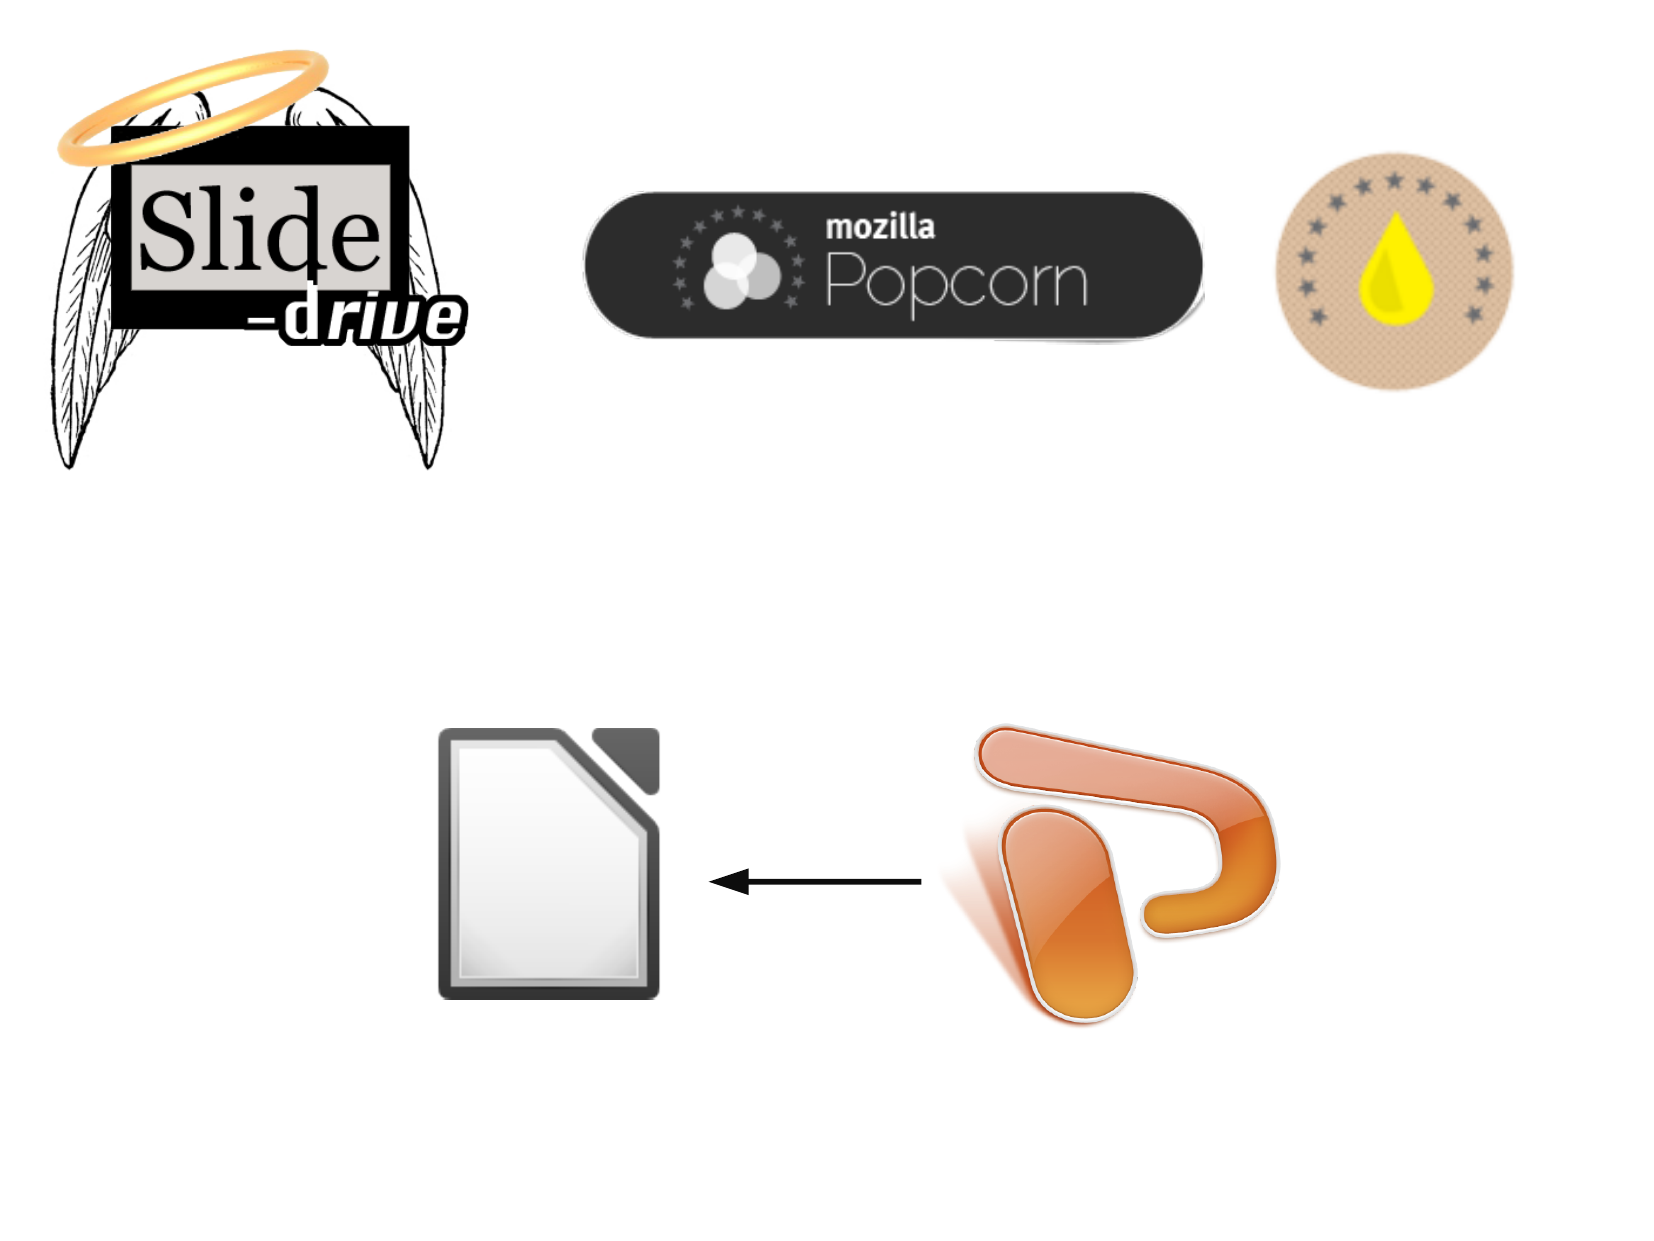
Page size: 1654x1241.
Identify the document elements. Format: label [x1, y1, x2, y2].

picture [413, 728, 686, 1000]
picture [23, 24, 478, 473]
picture [1265, 143, 1524, 402]
picture [572, 190, 1205, 345]
picture [933, 696, 1296, 1059]
